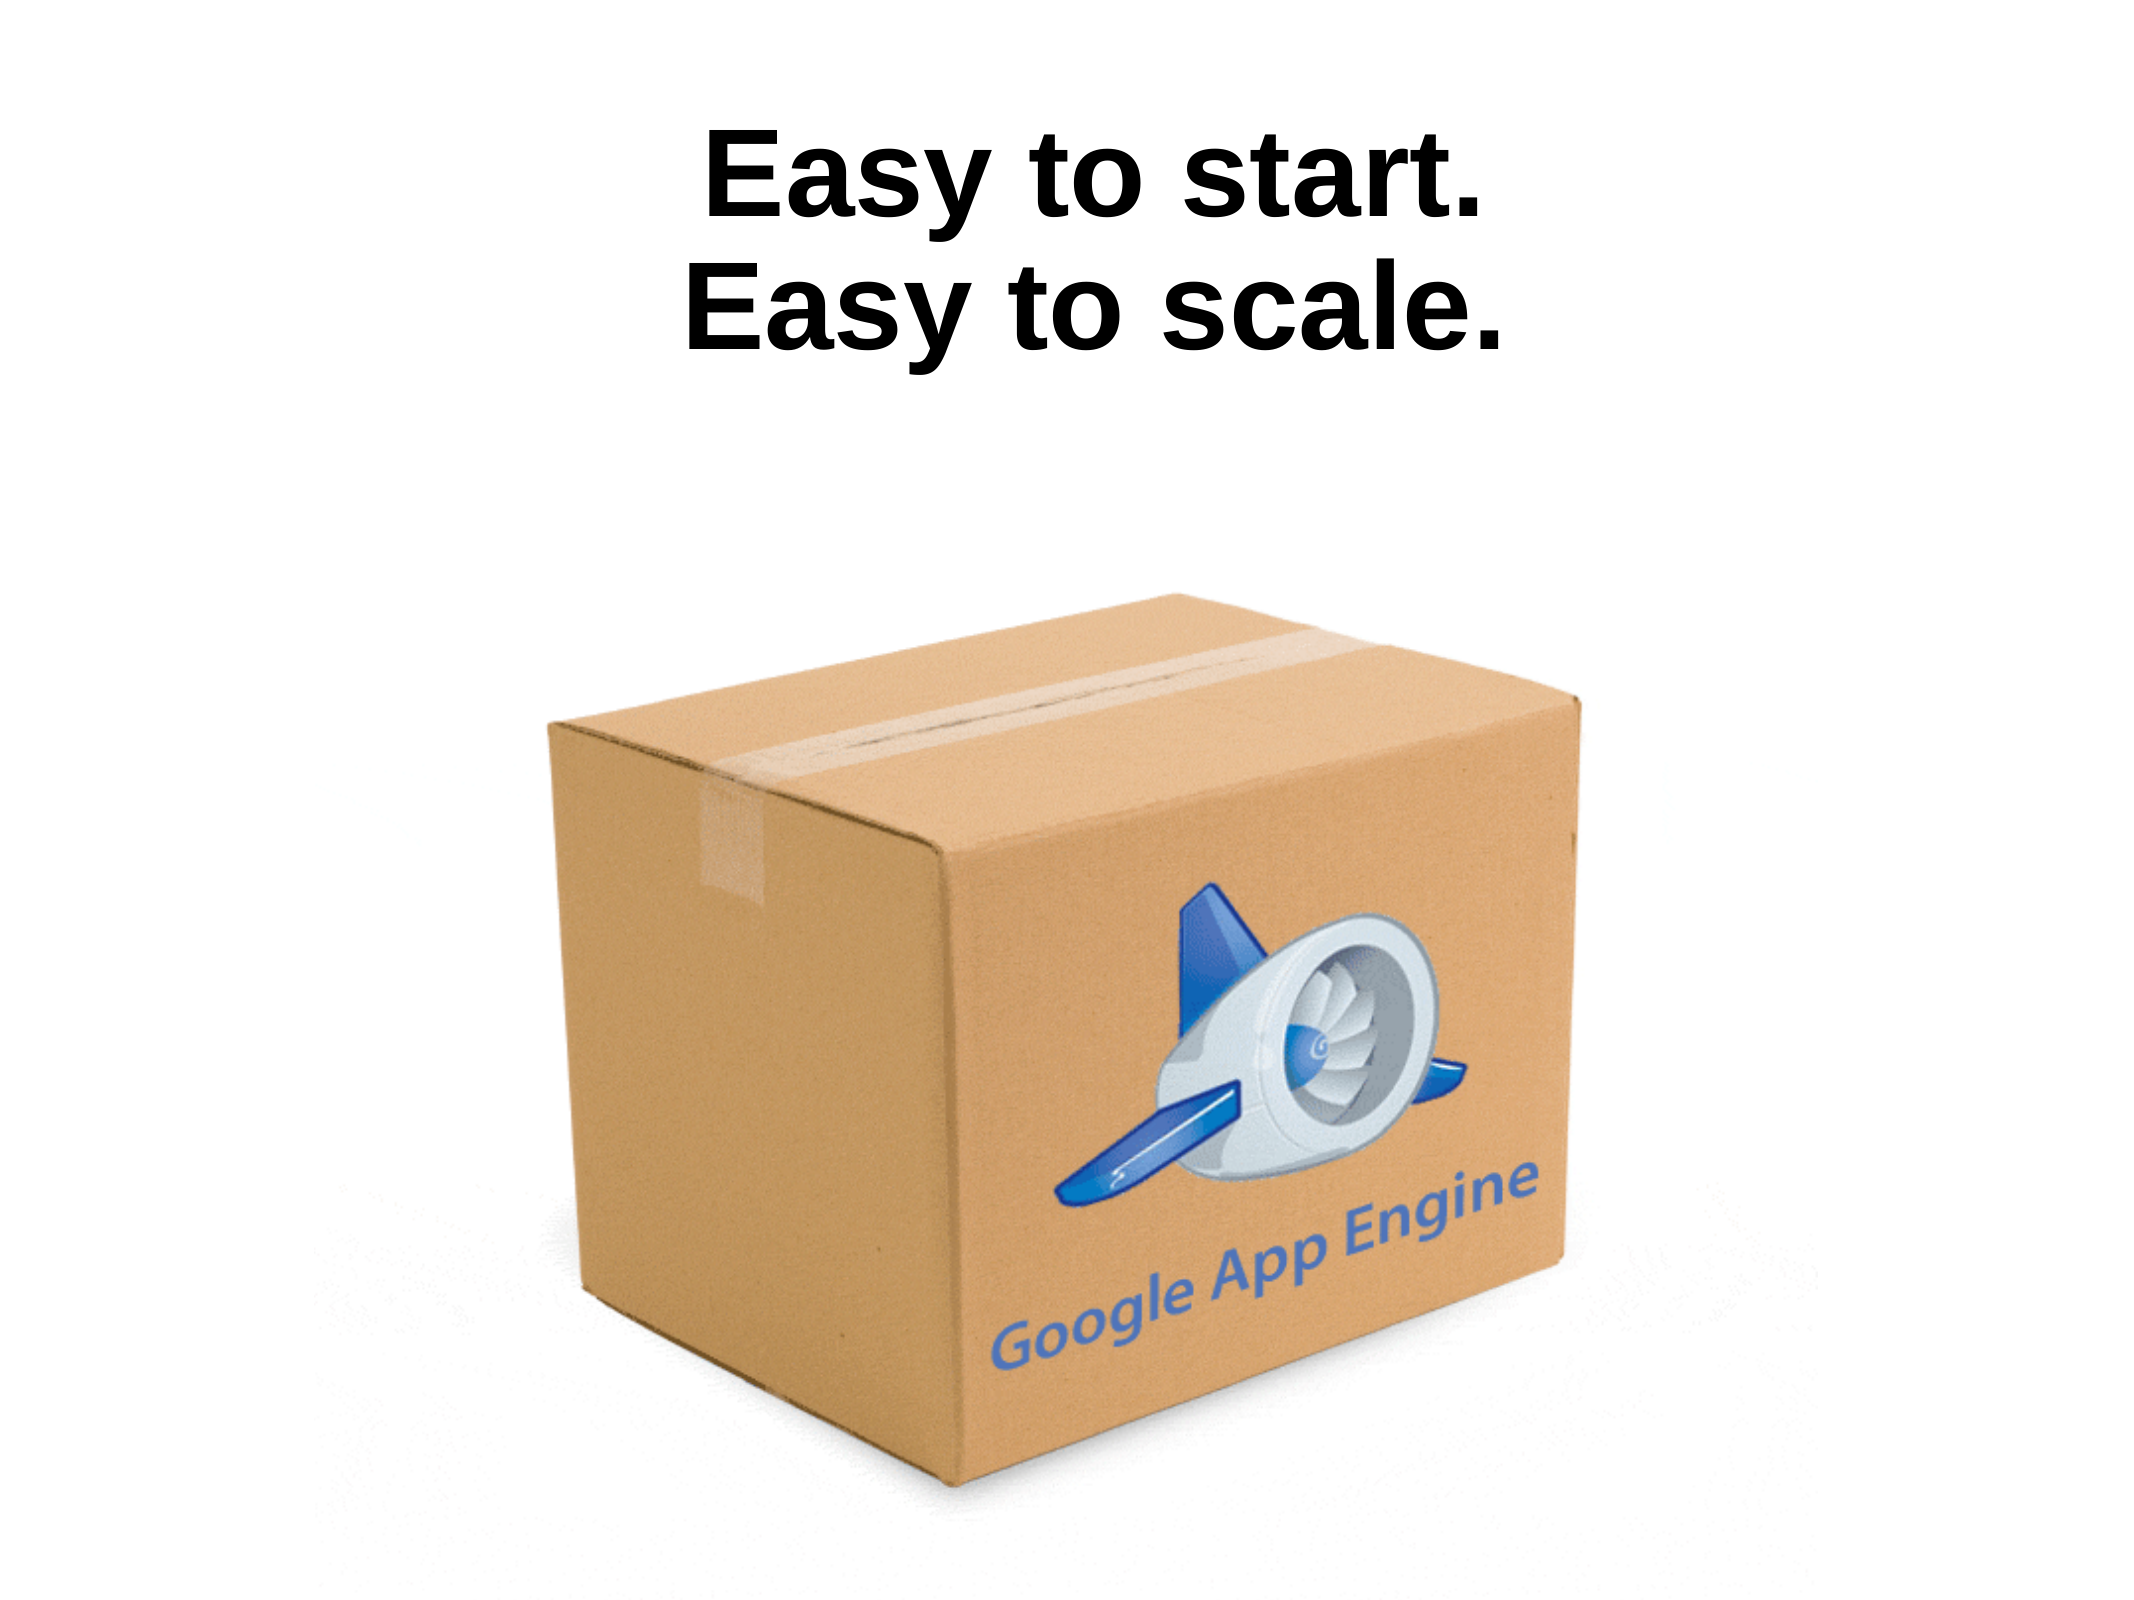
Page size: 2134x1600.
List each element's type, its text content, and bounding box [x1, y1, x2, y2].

text_box Easy to start. Easy to scale. [222, 110, 1967, 388]
picture [314, 442, 1818, 1600]
